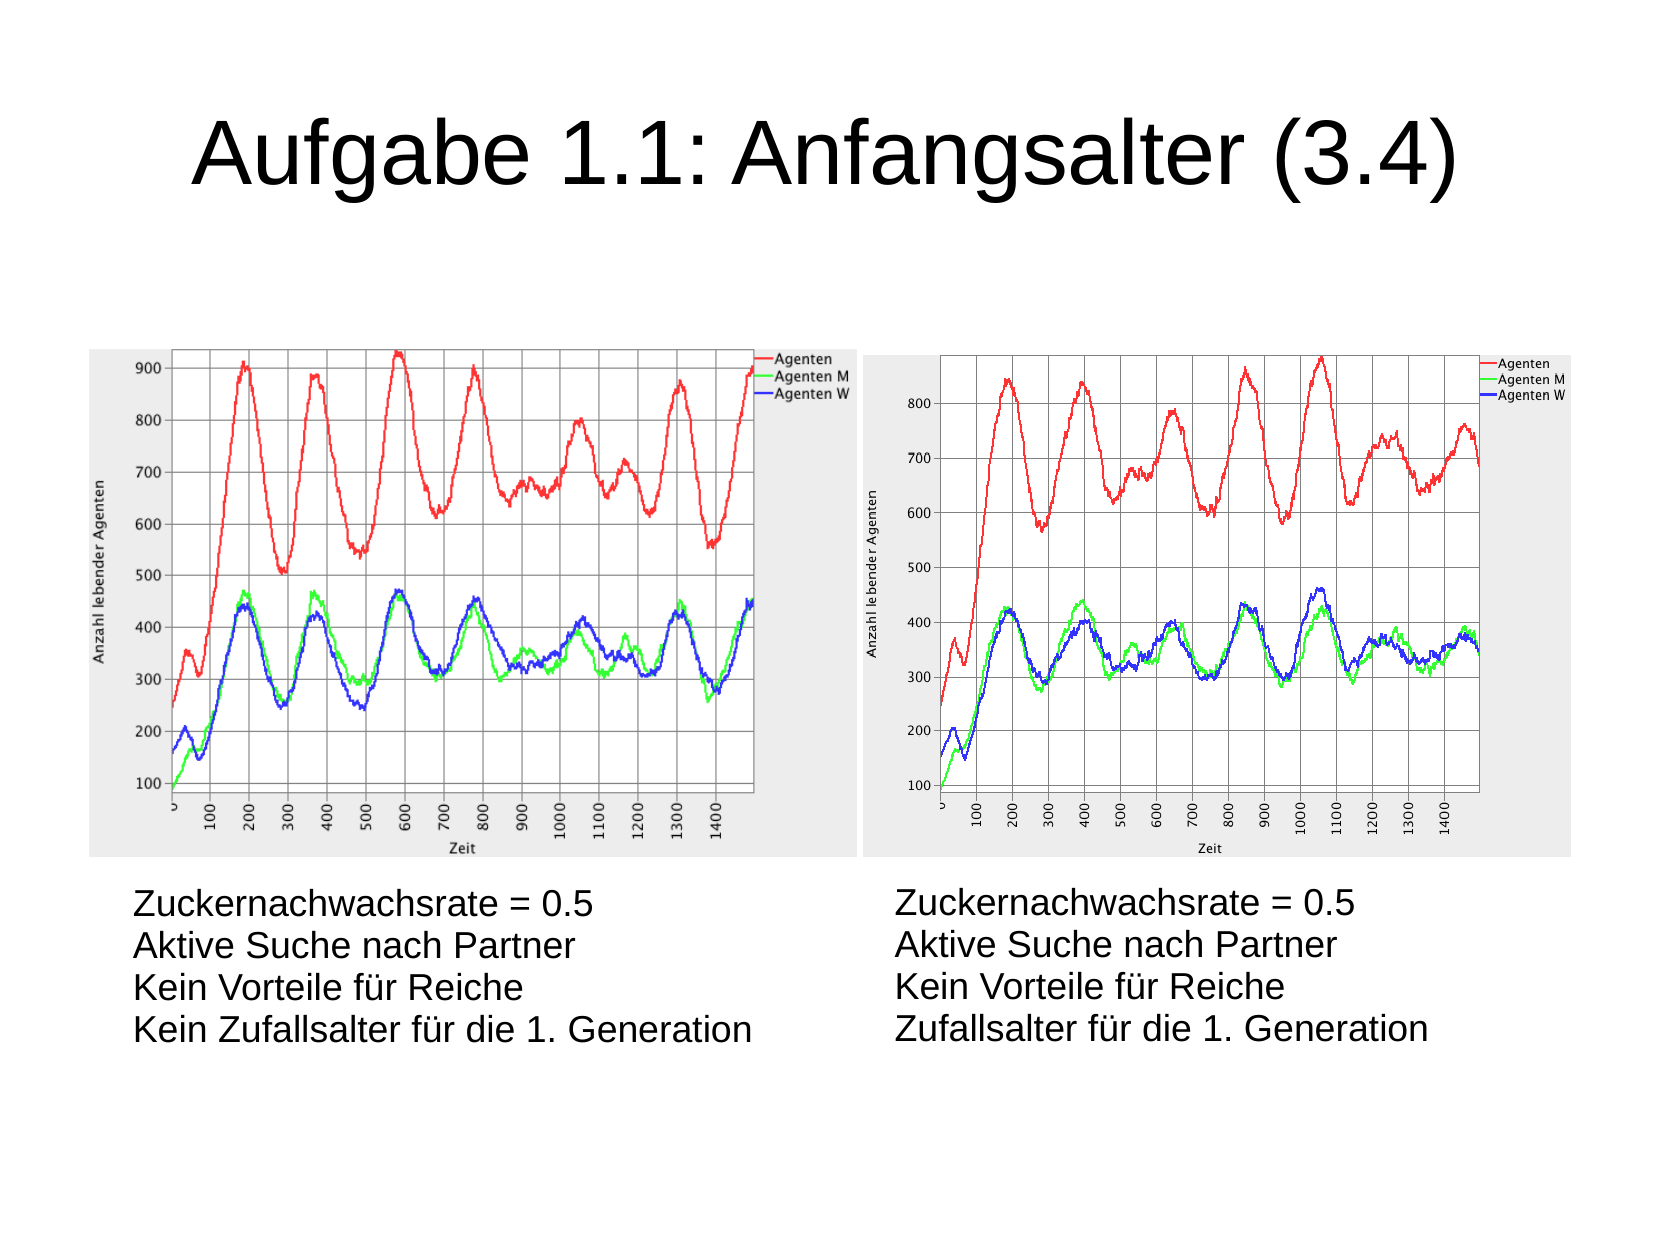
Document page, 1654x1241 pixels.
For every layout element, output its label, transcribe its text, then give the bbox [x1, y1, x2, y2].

picture [862, 354, 1571, 857]
text_box Zuckernachwachsrate = 0.5 Aktive Suche nach Partner Kein Vorteile für Reiche Zufallsalter für die 1. Generation [879, 874, 1530, 1057]
picture [88, 348, 857, 857]
text_box Zuckernachwachsrate = 0.5 Aktive Suche nach Partner Kein Vorteile für Reiche Kein Zufallsalter für die 1. Generation [118, 875, 768, 1058]
title Aufgabe 1.1: Anfangsalter (3.4) [82, 56, 1571, 250]
